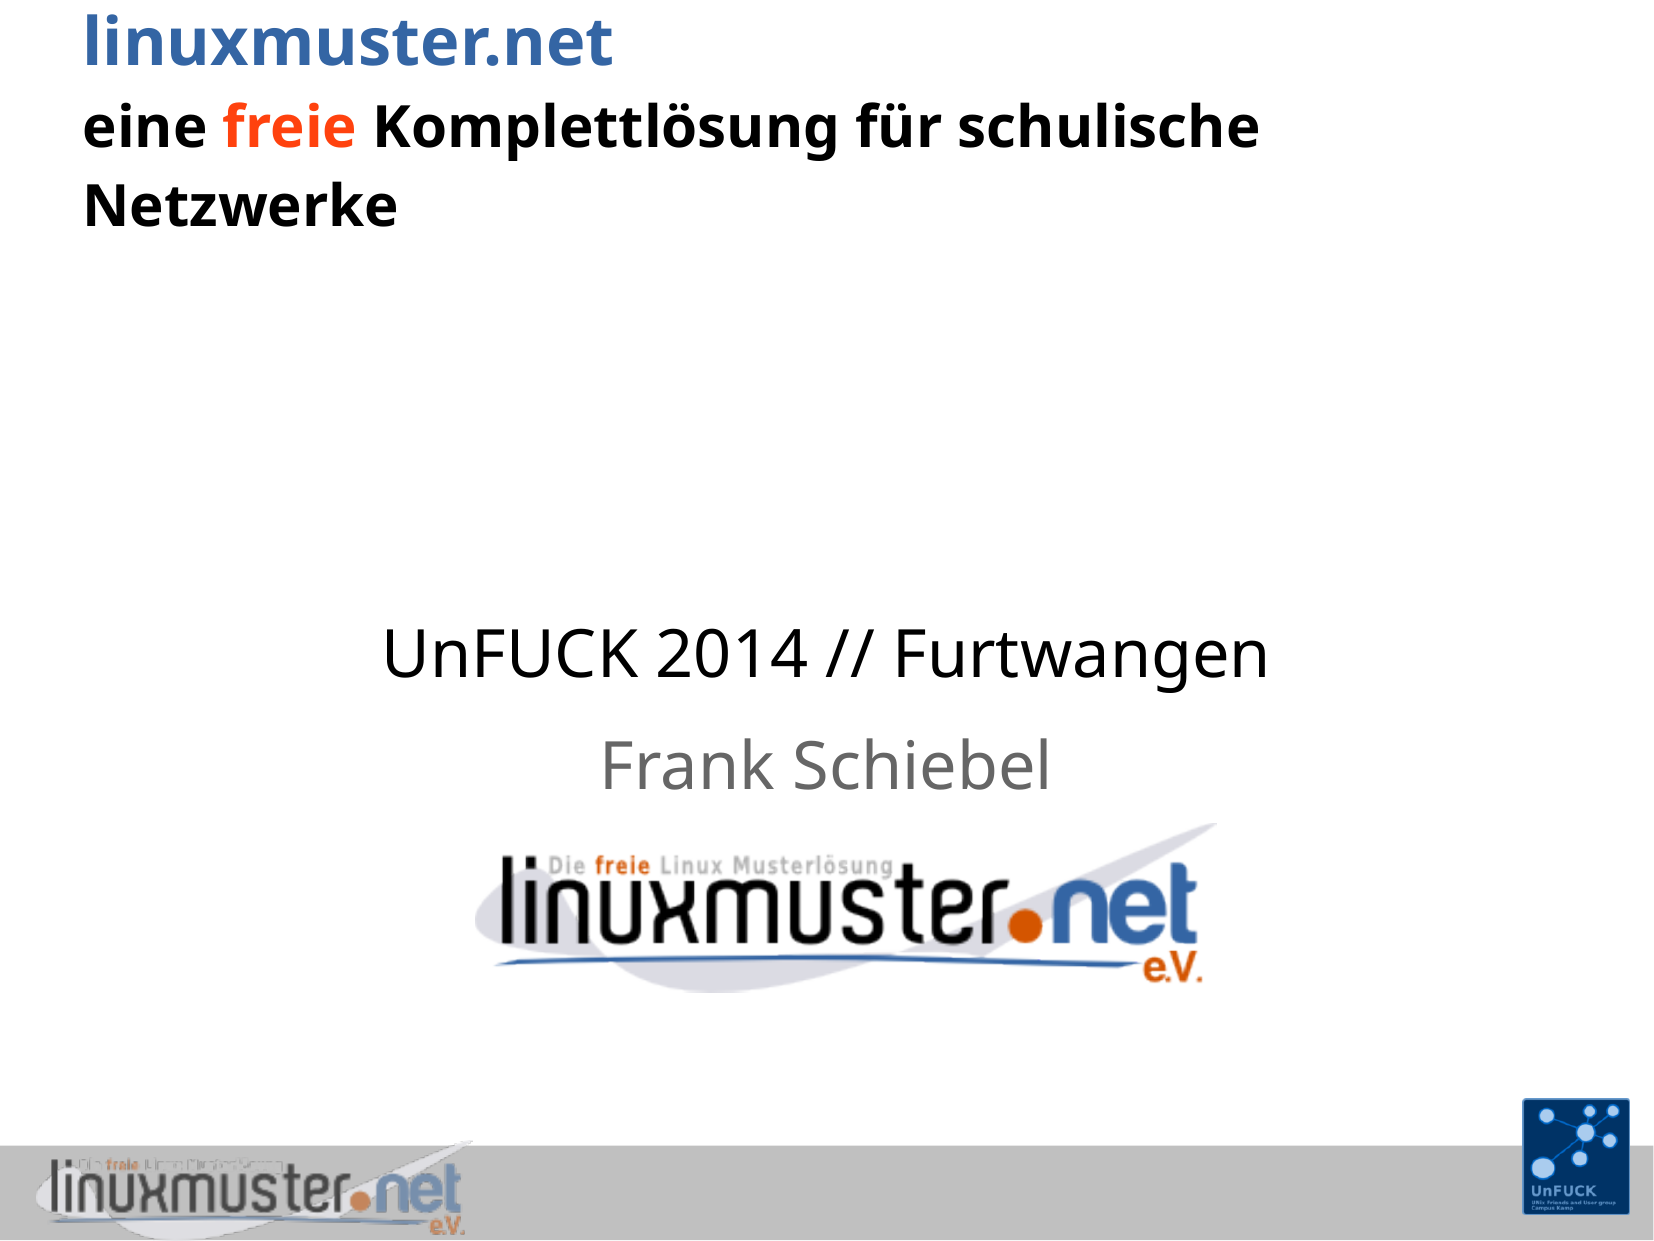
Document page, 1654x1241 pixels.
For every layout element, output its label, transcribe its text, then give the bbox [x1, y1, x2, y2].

title linuxmuster.net eine freie Komplettlösung für schulische Netzwerke [82, 48, 1571, 190]
picture [36, 1140, 473, 1241]
picture [475, 823, 1217, 993]
picture [1522, 1098, 1630, 1215]
subtitle UnFUCK 2014 // Furtwangen Frank Schiebel [82, 290, 1571, 1010]
